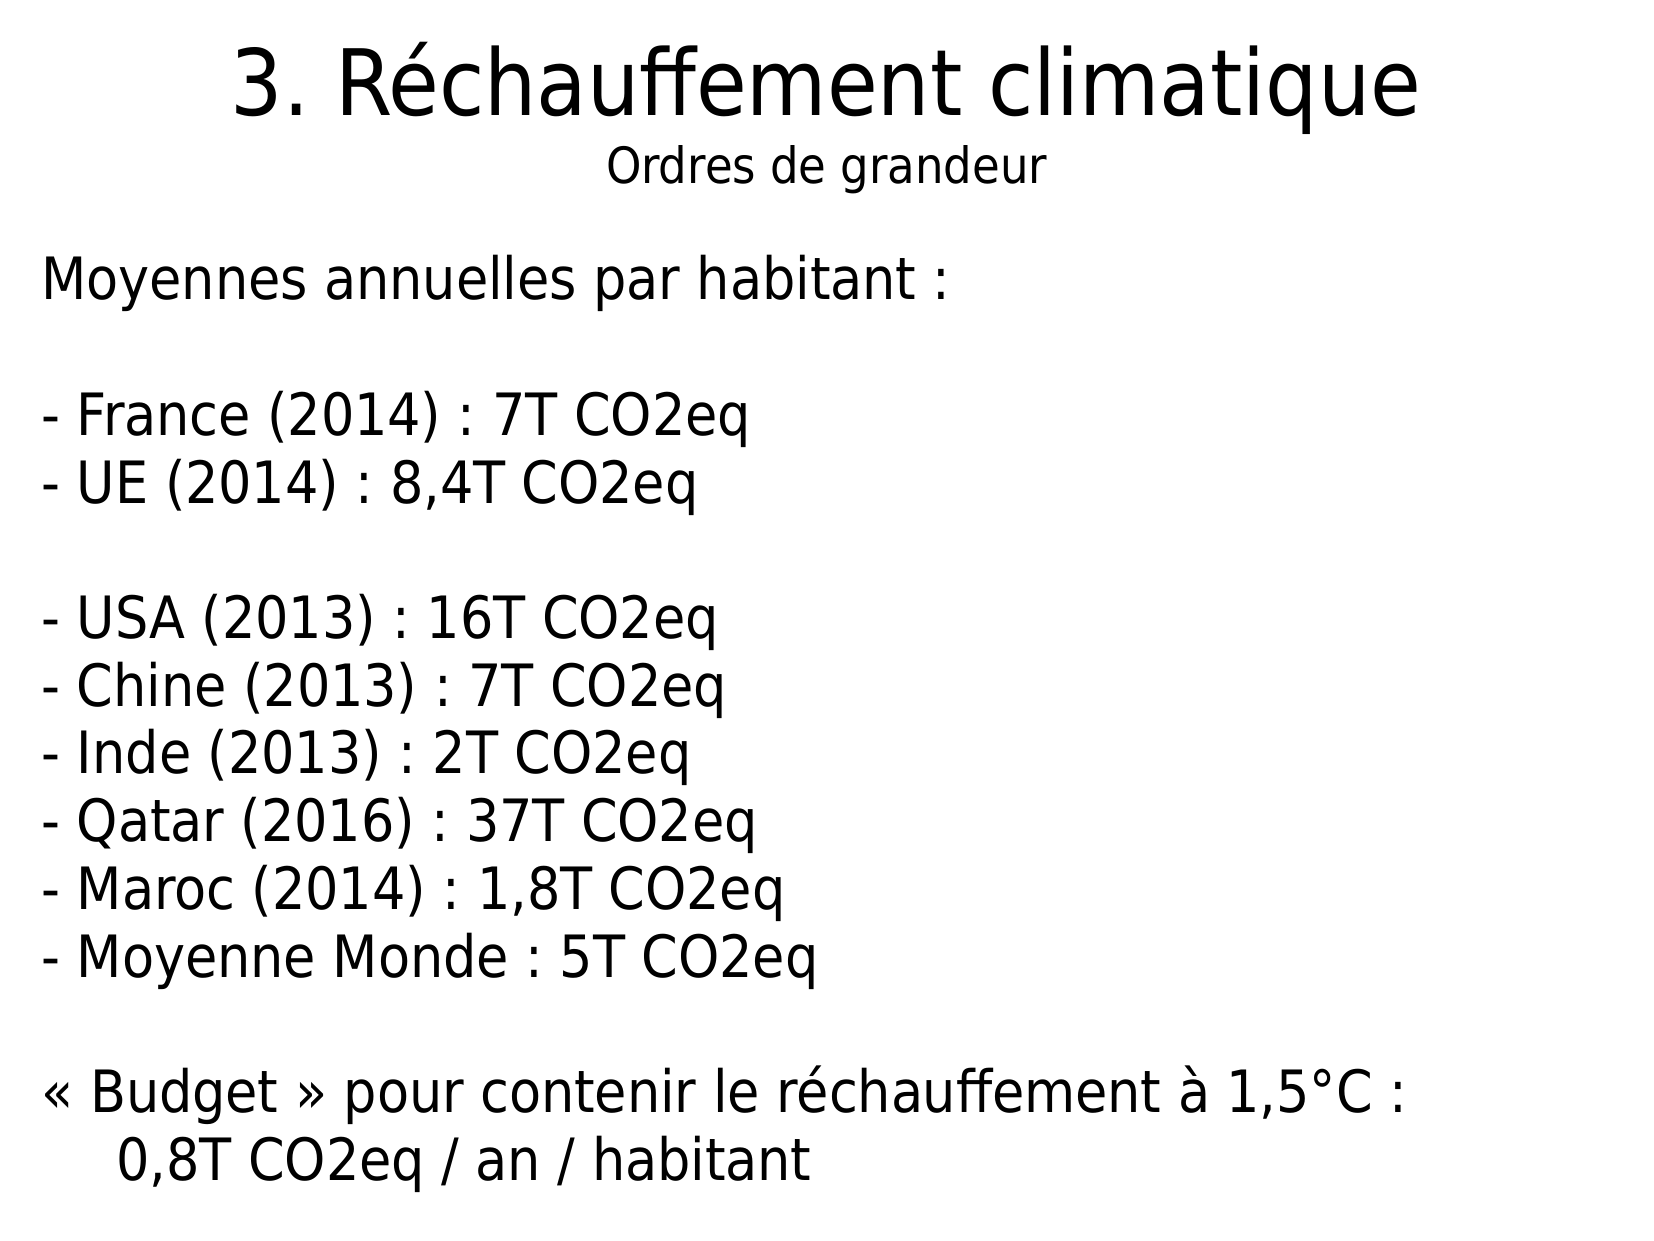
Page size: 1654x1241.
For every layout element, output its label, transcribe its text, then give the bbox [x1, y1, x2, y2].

title Moyennes annuelles par habitant : - France (2014) : 7T CO2eq - UE (2014) : 8,4T CO2eq - USA (2013) : 16T CO2eq - Chine (2013) : 7T CO2eq - Inde (2013) : 2T CO2eq - Qatar (2016) : 37T CO2eq - Maroc (2014) : 1,8T CO2eq - Moyenne Monde : 5T CO2eq « Budget » pour contenir le réchauffement à 1,5°C : 0,8T CO2eq / an / habitant [41, 245, 1613, 1206]
title 3. Réchauffement climatique Ordres de grandeur [41, 12, 1613, 214]
